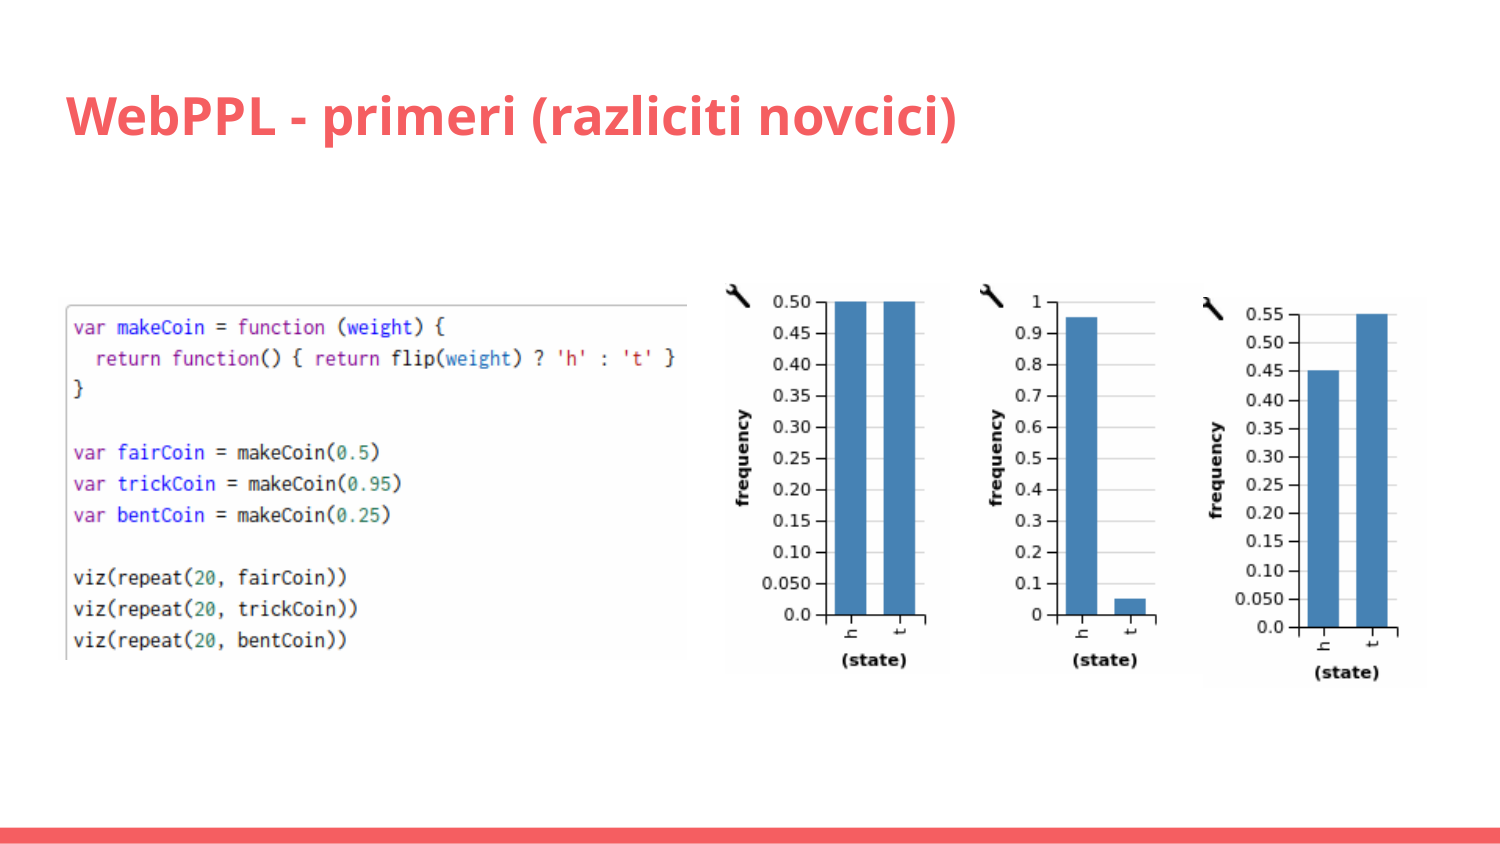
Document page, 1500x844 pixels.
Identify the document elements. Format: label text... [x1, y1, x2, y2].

picture [980, 283, 1427, 688]
picture [725, 283, 950, 674]
picture [58, 297, 687, 660]
title WebPPL - primeri (razliciti novcici) [51, 64, 1449, 167]
